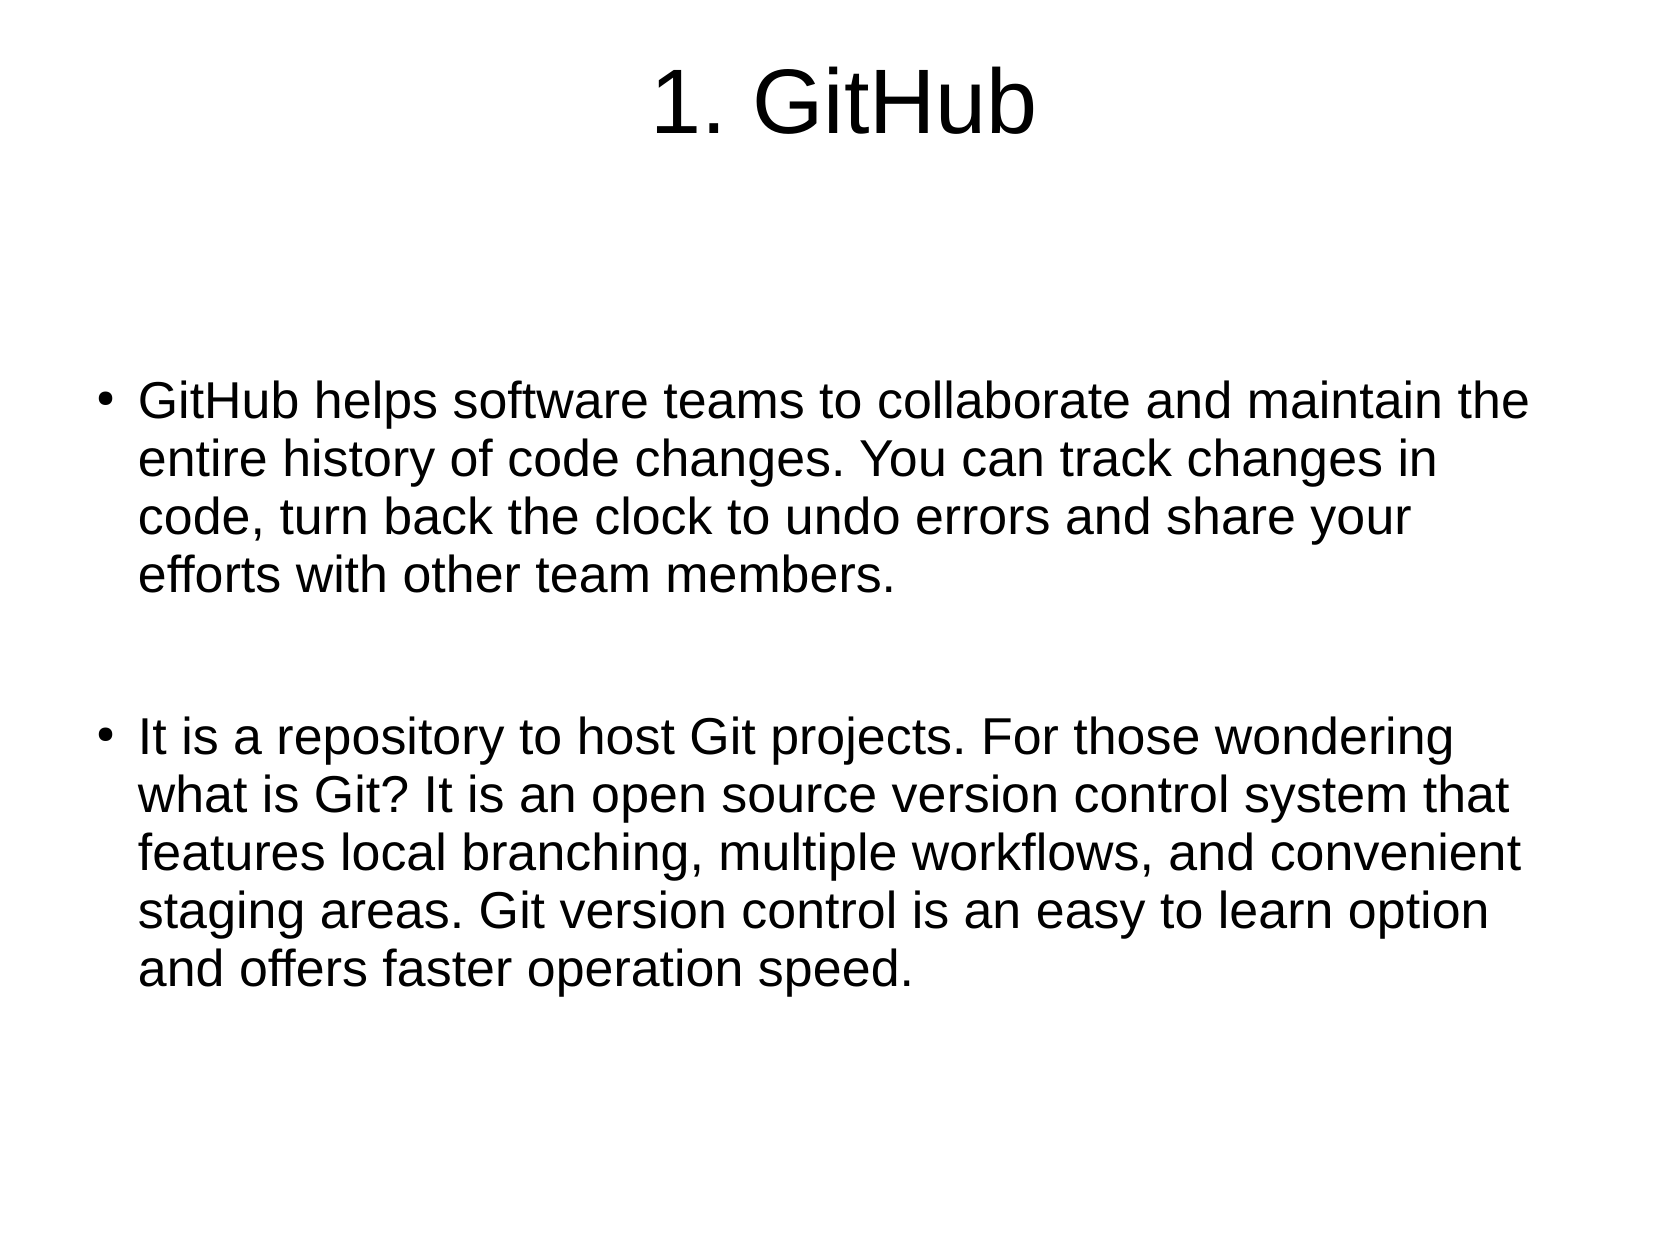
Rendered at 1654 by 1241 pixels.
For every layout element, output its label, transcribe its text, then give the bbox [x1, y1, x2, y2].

list GitHub helps software teams to collaborate and maintain the entire history of code changes. You can track changes in code, turn back the clock to undo errors and share your efforts with other team members. It is a repository to host Git projects. For those wondering what is Git? It is an open source version control system that features local branching, multiple workflows, and convenient staging areas. Git version control is an easy to learn option and offers faster operation speed. [82, 290, 1571, 1010]
title 1. GitHub [82, 49, 1571, 257]
